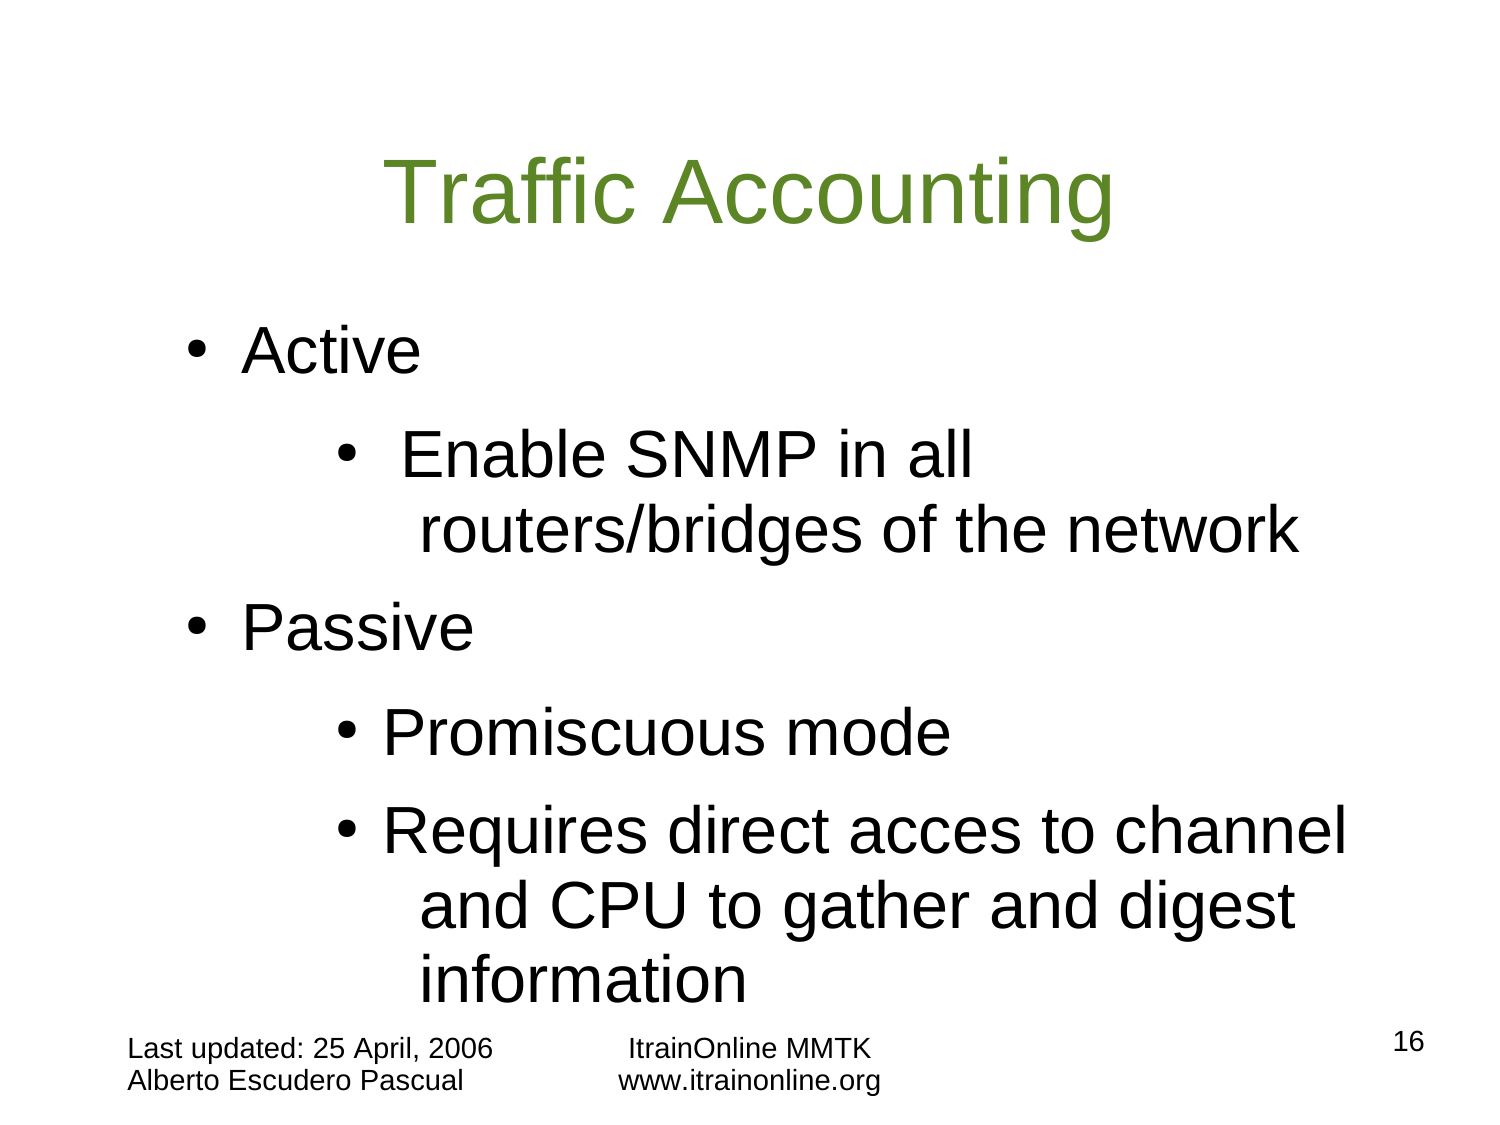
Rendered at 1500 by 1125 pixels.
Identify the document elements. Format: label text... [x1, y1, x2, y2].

text_box [112, 294, 1451, 1013]
list Active Enable SNMP in all routers/bridges of the network Passive Promiscuous mode Requires direct acces to channel and CPU to gather and digest information [110, 312, 1392, 1022]
text_box Traffic Accounting [112, 100, 1388, 288]
